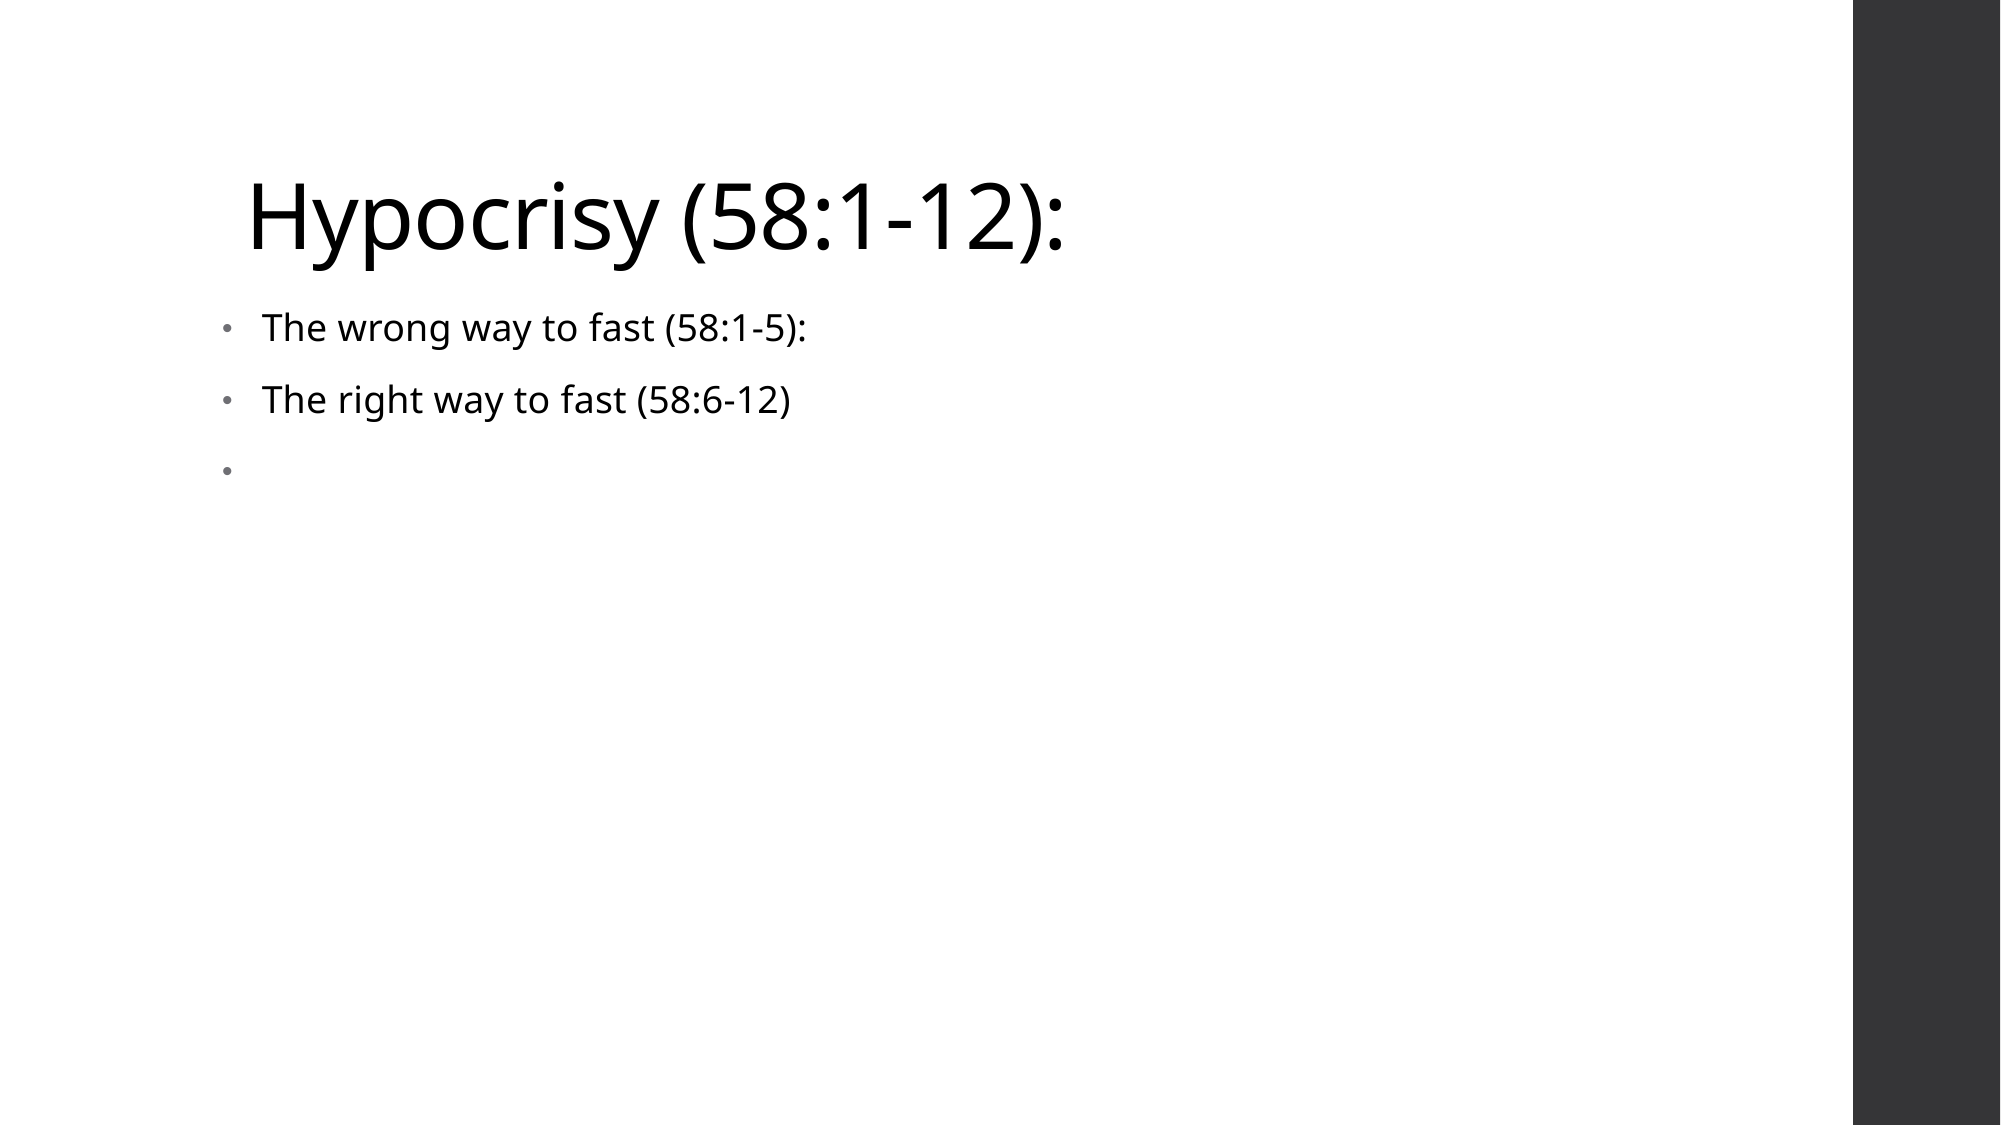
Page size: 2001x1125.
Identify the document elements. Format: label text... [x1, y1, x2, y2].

title Hypocrisy (58:1-12): [206, 60, 1797, 278]
list The wrong way to fast (58:1-5): The right way to fast (58:6-12) [206, 299, 1617, 1014]
